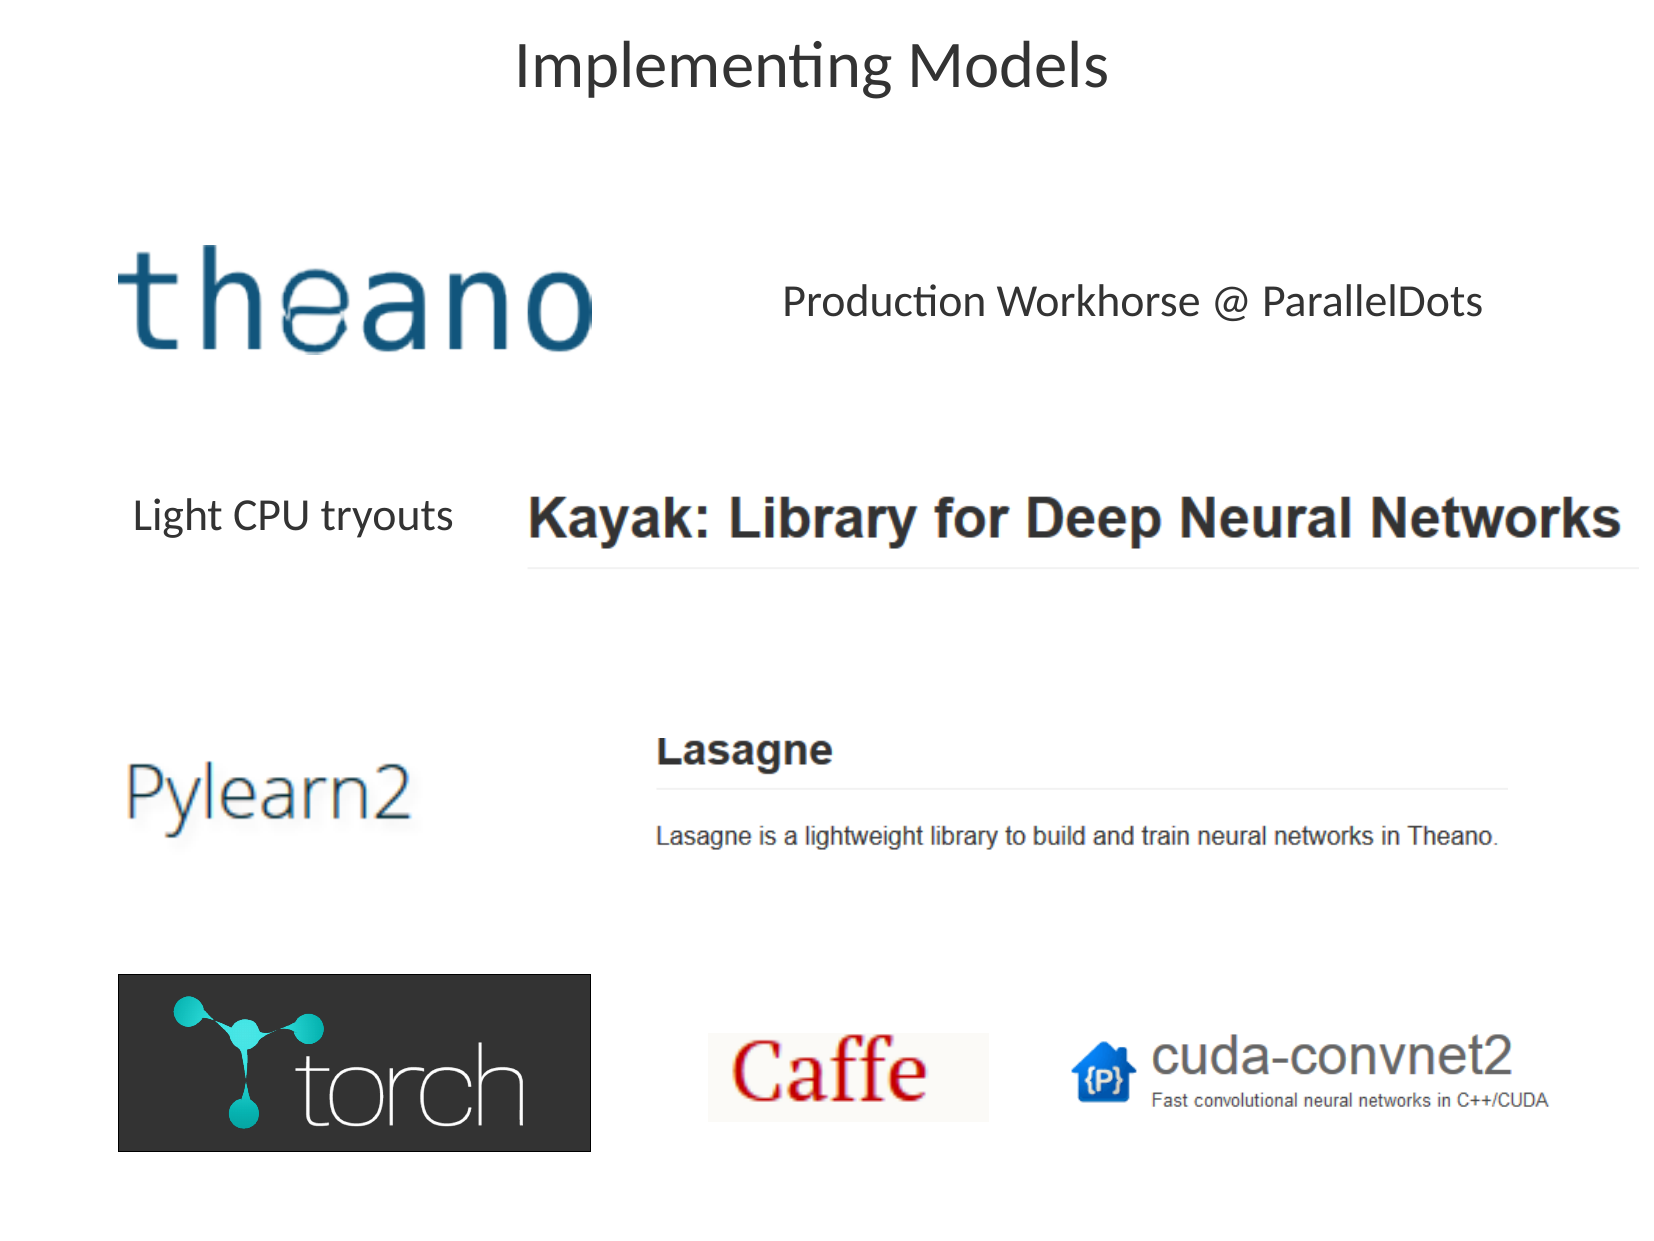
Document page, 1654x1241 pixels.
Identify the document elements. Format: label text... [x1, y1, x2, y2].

picture [118, 245, 592, 355]
picture [118, 741, 431, 857]
picture [1062, 1019, 1578, 1124]
picture [708, 1033, 989, 1123]
text_box Light CPU tryouts [118, 488, 562, 560]
text_box Production Workhorse @ ParallelDots [767, 274, 1595, 346]
picture [173, 996, 536, 1129]
text_box [118, 974, 591, 1152]
picture [517, 472, 1639, 578]
picture [649, 738, 1508, 875]
text_box Implementing Models [118, 29, 1506, 127]
